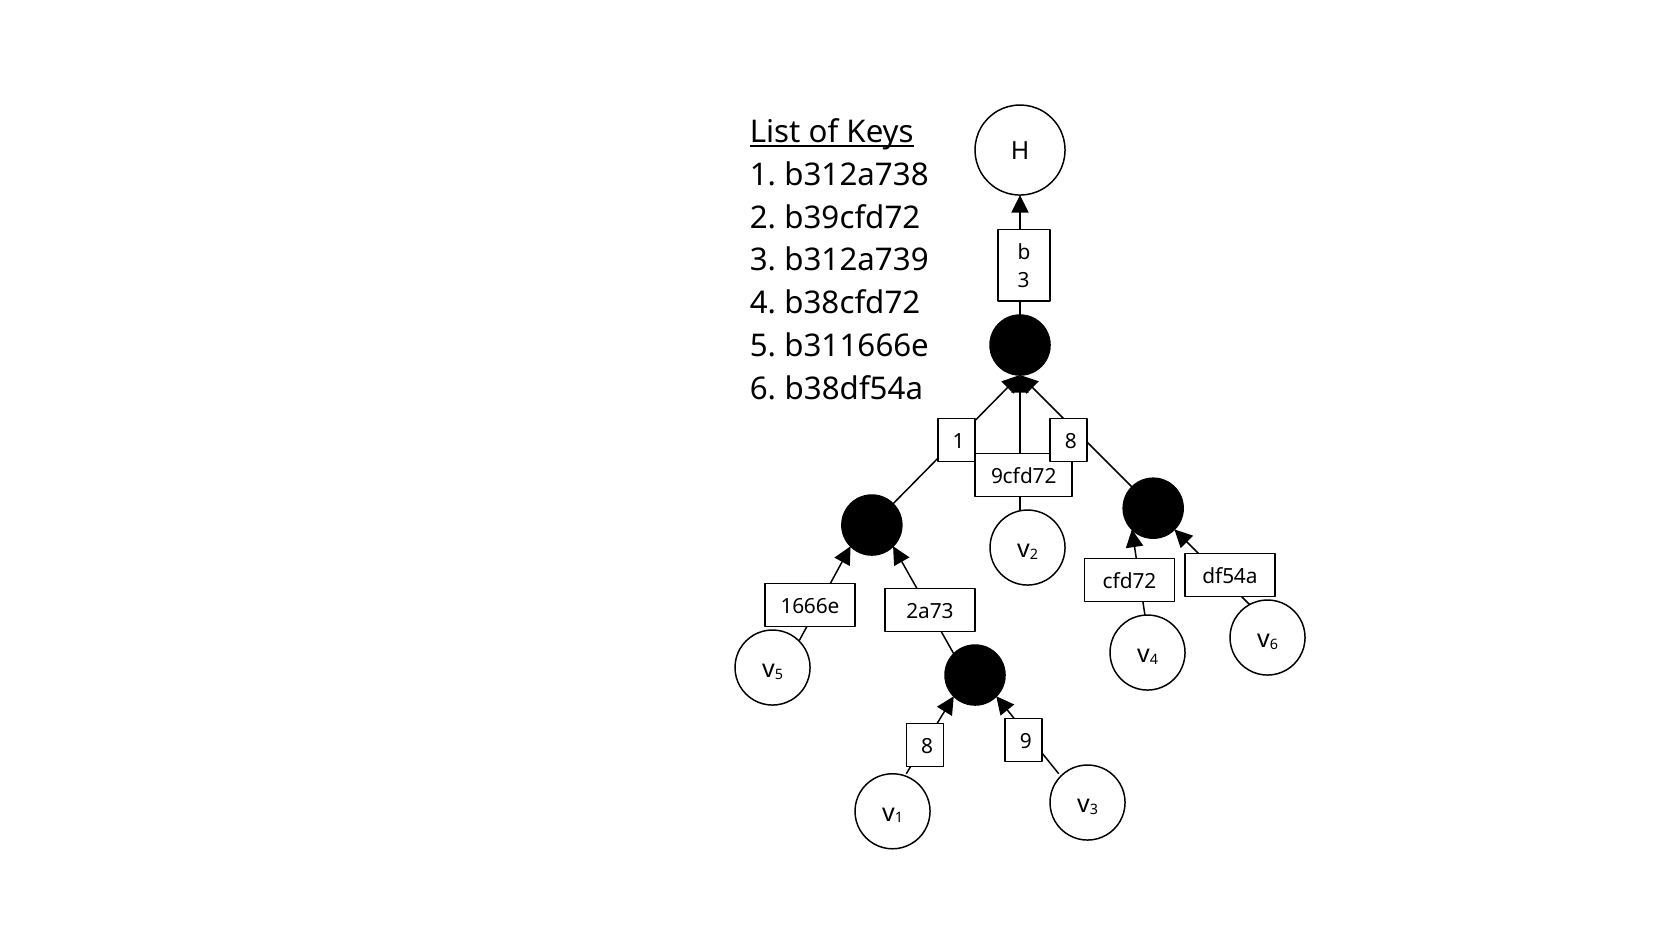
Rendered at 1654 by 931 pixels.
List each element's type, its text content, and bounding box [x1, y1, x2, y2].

text_box b3 [997, 245, 1051, 286]
text_box v5 [735, 630, 811, 706]
text_box v6 [1230, 600, 1306, 676]
text_box v1 [855, 773, 931, 849]
text_box [1123, 478, 1184, 539]
text_box [990, 315, 1051, 376]
text_box v3 [1050, 765, 1126, 841]
text_box 1 [937, 420, 976, 460]
text_box H [975, 105, 1066, 196]
text_box cfd72 [1084, 560, 1175, 601]
text_box [945, 645, 1006, 706]
text_box 2a73 [885, 590, 976, 631]
text_box 8 [1050, 420, 1088, 460]
text_box 9 [1005, 720, 1043, 760]
text_box v2 [990, 510, 1066, 586]
text_box 8 [906, 725, 944, 766]
text_box List of Keys 1. b312a738 2. b39cfd72 3. b312a739 4. b38cfd72 5. b311666e 6. b38df54a [735, 120, 927, 398]
text_box 1666e [765, 585, 856, 625]
text_box [841, 495, 902, 556]
text_box df54a [1185, 555, 1276, 595]
text_box 9cfd72 [975, 455, 1073, 496]
text_box v4 [1110, 615, 1186, 691]
